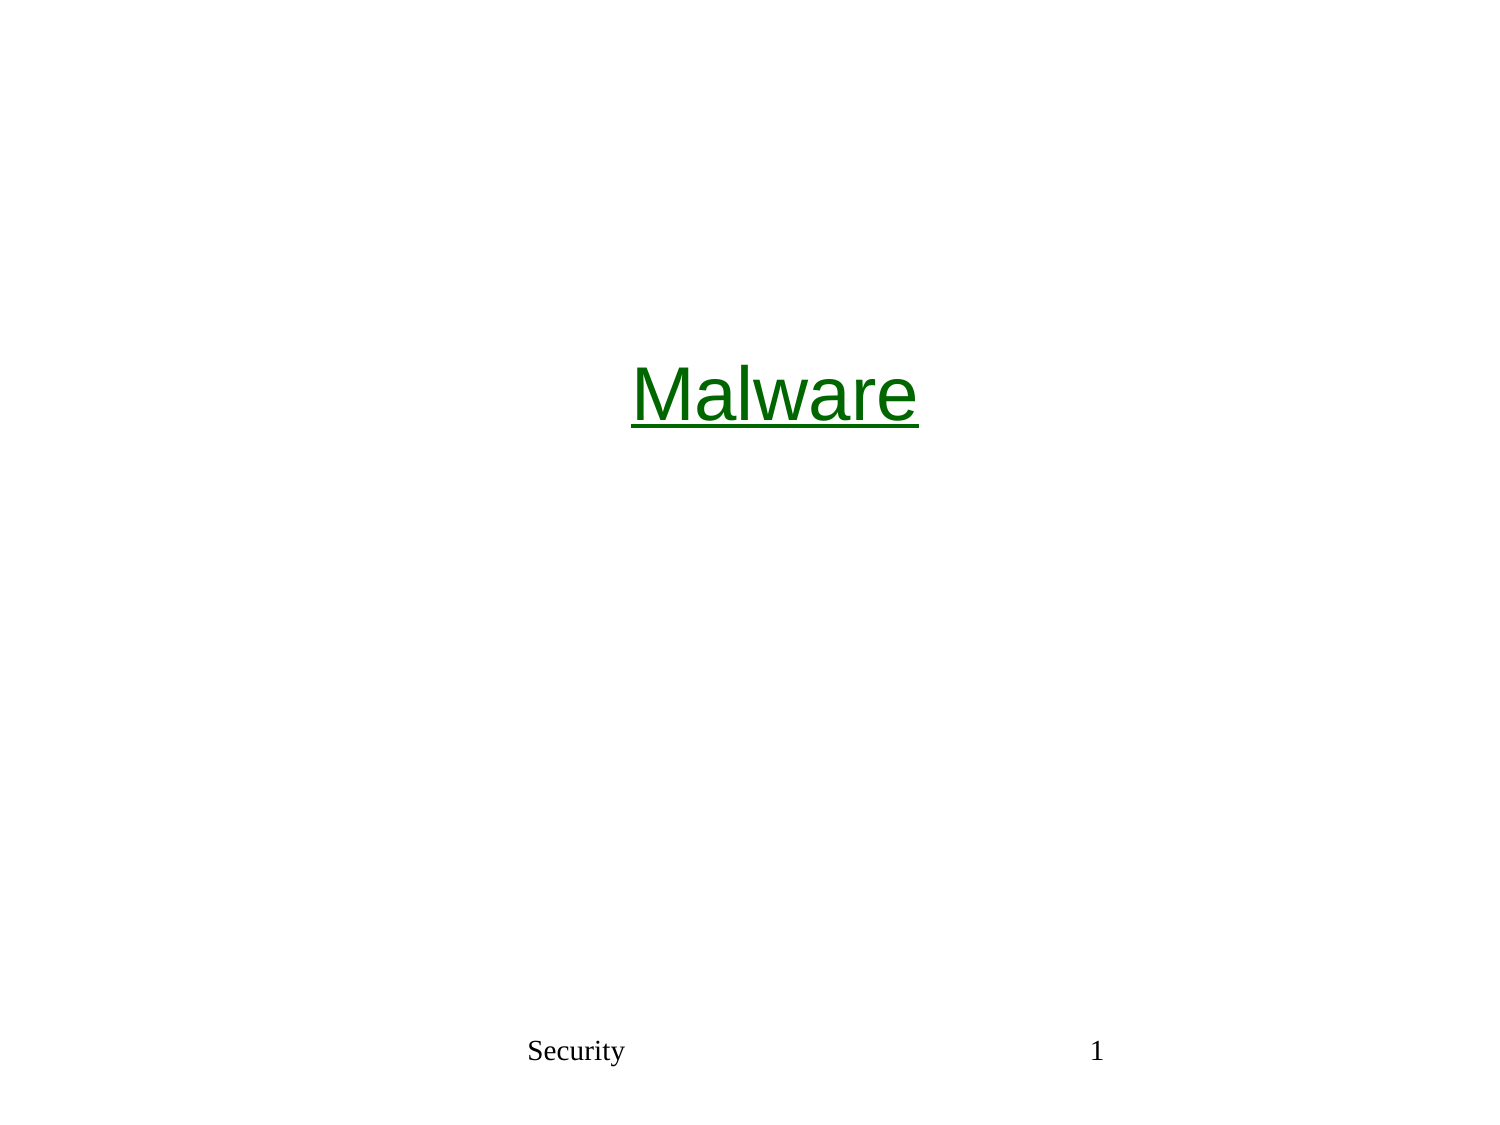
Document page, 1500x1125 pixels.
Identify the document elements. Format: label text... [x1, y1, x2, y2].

slide_number <number> [1074, 1024, 1425, 1100]
title Malware [150, 299, 1401, 488]
footer Security [512, 1024, 988, 1100]
